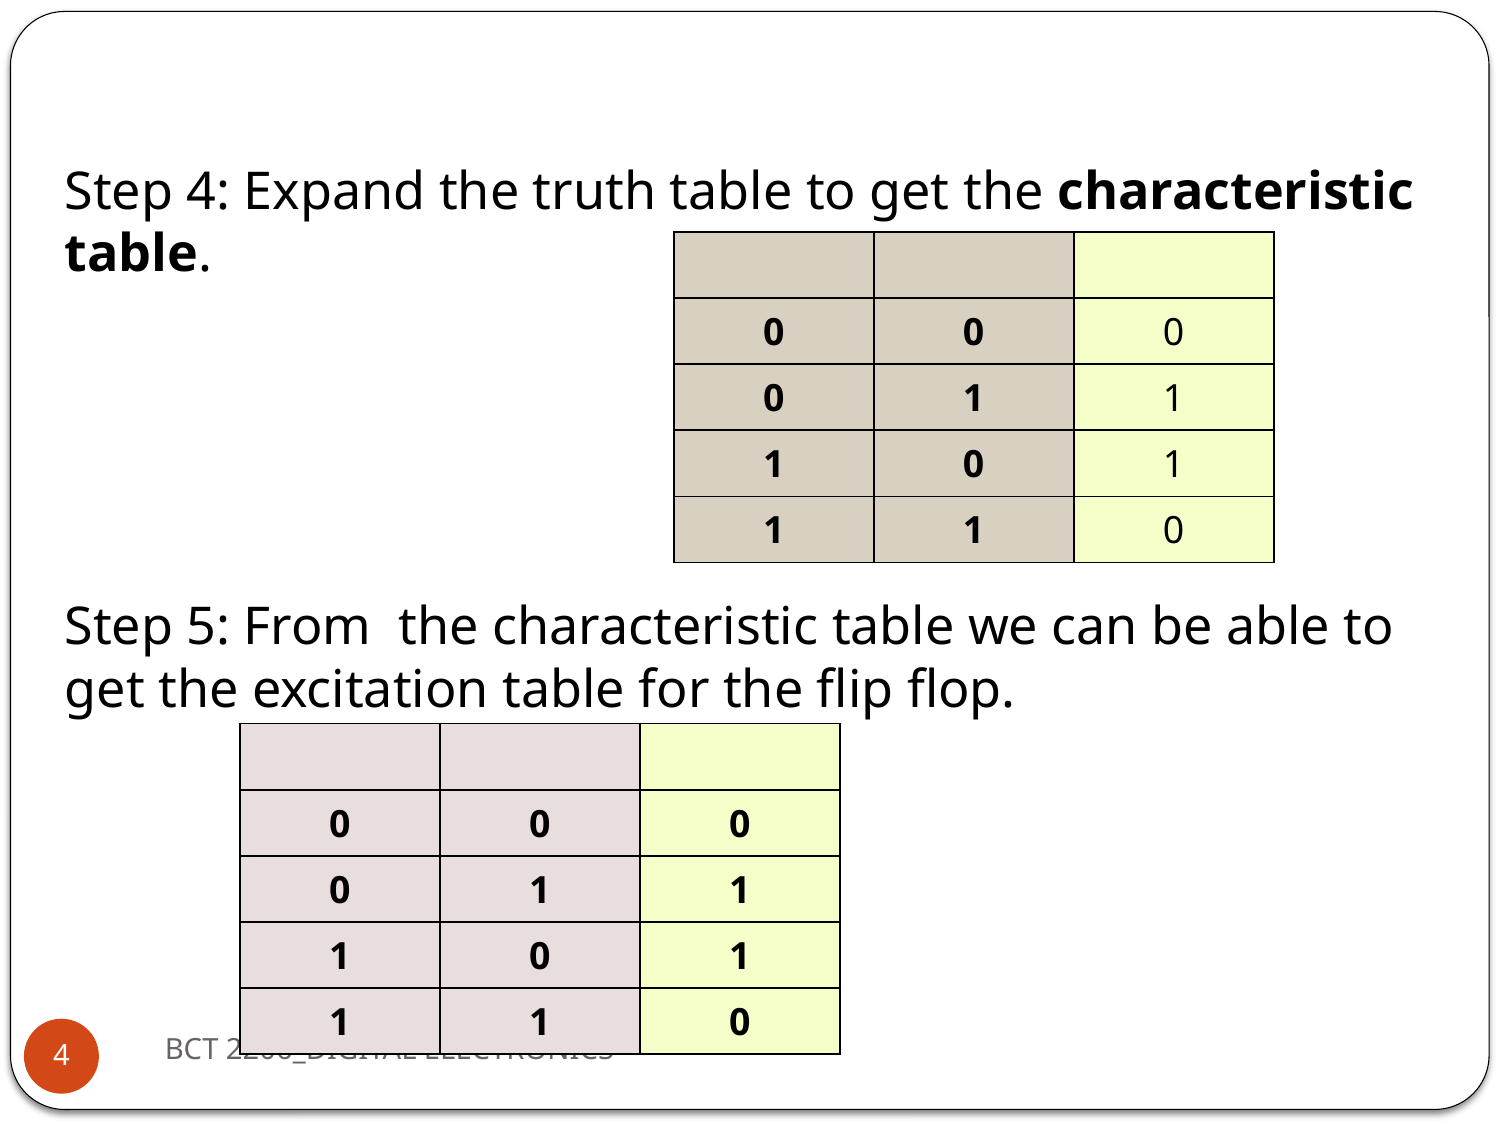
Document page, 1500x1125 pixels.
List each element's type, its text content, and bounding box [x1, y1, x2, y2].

table_header [675, 233, 873, 297]
table_cell 1 [641, 923, 839, 987]
table_header [441, 724, 639, 789]
table_cell 1 [675, 431, 873, 496]
table_cell 0 [241, 857, 439, 921]
table_cell 1 [675, 497, 873, 562]
table_cell 1 [241, 923, 439, 987]
table_cell 0 [641, 989, 839, 1053]
table_cell 0 [1075, 299, 1273, 363]
table_header [241, 724, 439, 789]
table_cell 0 [241, 791, 439, 855]
table_cell 1 [641, 857, 839, 921]
table_cell 1 [241, 989, 439, 1053]
table_header [875, 233, 1073, 297]
table_cell 0 [441, 923, 639, 987]
table_cell 1 [875, 497, 1073, 562]
table_cell 1 [1075, 365, 1273, 429]
table_cell 0 [675, 299, 873, 363]
table_header [1075, 233, 1273, 297]
list Step 4: Expand the truth table to get the characteristic table. Step 5: From the characteristic table we can be able to get the excitation table for the flip flop. [50, 149, 1463, 1038]
table_cell 0 [675, 365, 873, 429]
text_box <number> [23, 1020, 99, 1094]
table_cell 1 [875, 365, 1073, 429]
table_cell 0 [875, 431, 1073, 496]
table_header [641, 724, 839, 789]
table_cell 0 [441, 791, 639, 855]
table_cell 1 [441, 857, 639, 921]
table_cell 0 [641, 791, 839, 855]
table_cell 0 [1075, 497, 1273, 562]
table_cell 1 [441, 989, 639, 1053]
table_cell 1 [1075, 431, 1273, 496]
table_cell 0 [875, 299, 1073, 363]
